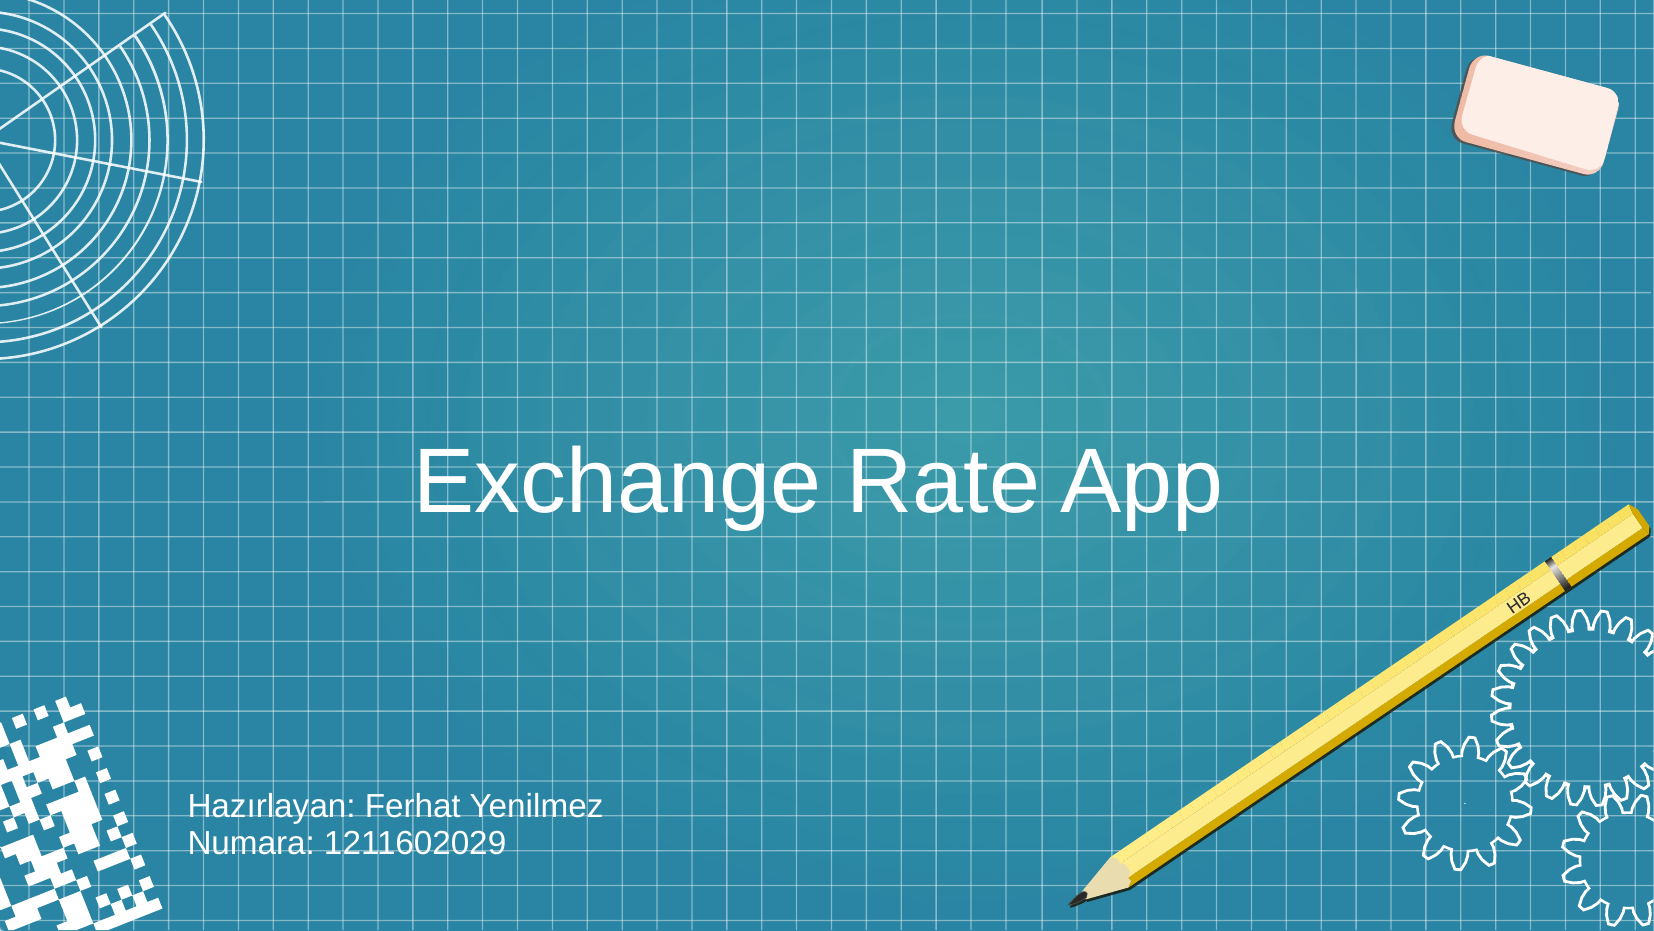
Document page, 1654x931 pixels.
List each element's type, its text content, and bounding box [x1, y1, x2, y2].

subtitle Hazırlayan: Ferhat Yenilmez Numara: 1211602029 [187, 748, 1088, 901]
title Exchange Rate App [75, 375, 1564, 588]
